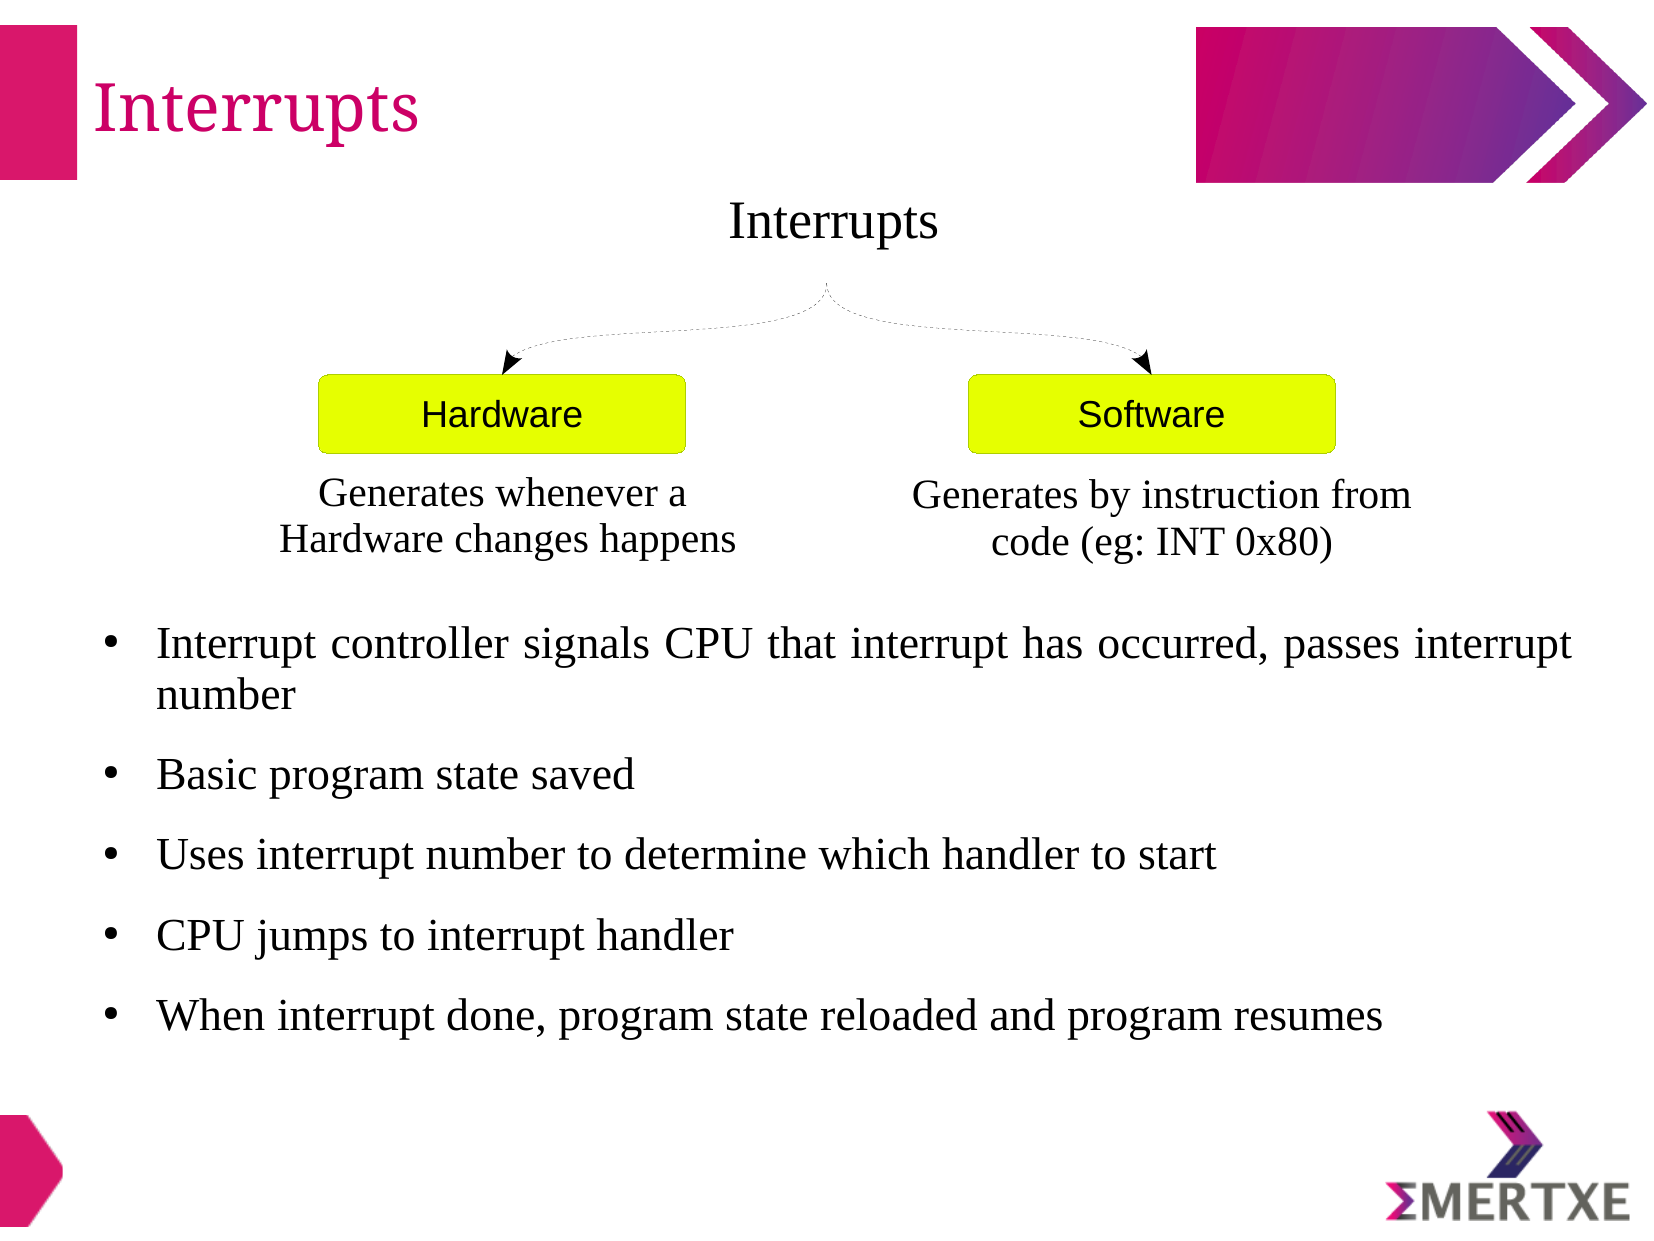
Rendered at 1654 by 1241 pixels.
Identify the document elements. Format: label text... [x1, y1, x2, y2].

text_box Generates whenever a Hardware changes happens [228, 461, 789, 577]
text_box Generates by instruction from code (eg: INT 0x80) [894, 464, 1431, 592]
picture [1385, 1107, 1631, 1221]
title Interrupts [93, 2, 1571, 210]
text_box Hardware [318, 374, 686, 454]
text_box Interrupts [674, 190, 979, 284]
list Interrupt controller signals CPU that interrupt has occurred, passes interrupt number Basic program state saved Uses interrupt number to determine which handler to start CPU jumps to interrupt handler When interrupt done, program state reloaded and program resumes [85, 617, 1574, 1120]
picture [1571, 27, 1647, 183]
text_box Software [968, 374, 1336, 454]
